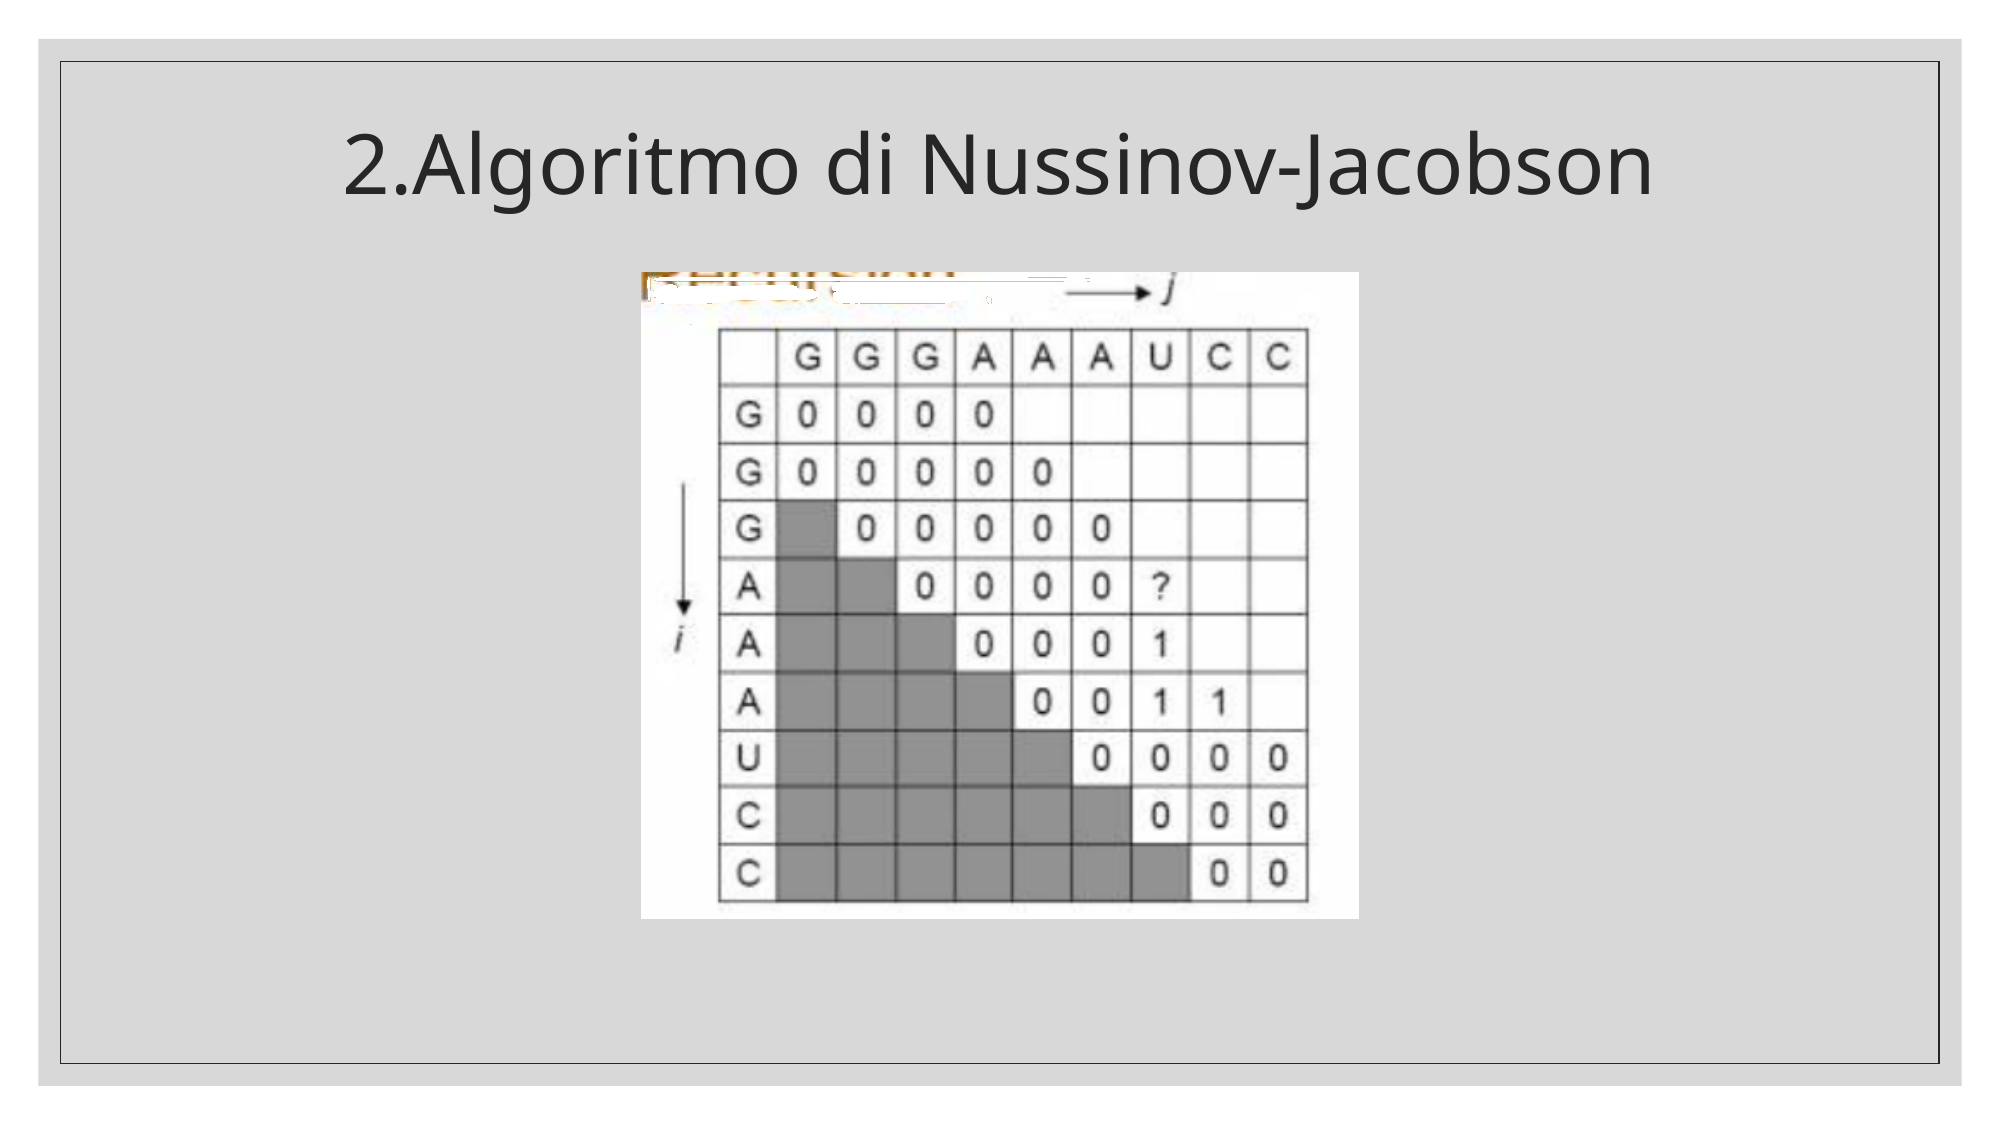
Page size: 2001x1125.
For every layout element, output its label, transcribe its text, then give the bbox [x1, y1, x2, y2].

title 2.Algoritmo di Nussinov-Jacobson [174, 105, 1825, 331]
picture [641, 272, 1359, 919]
